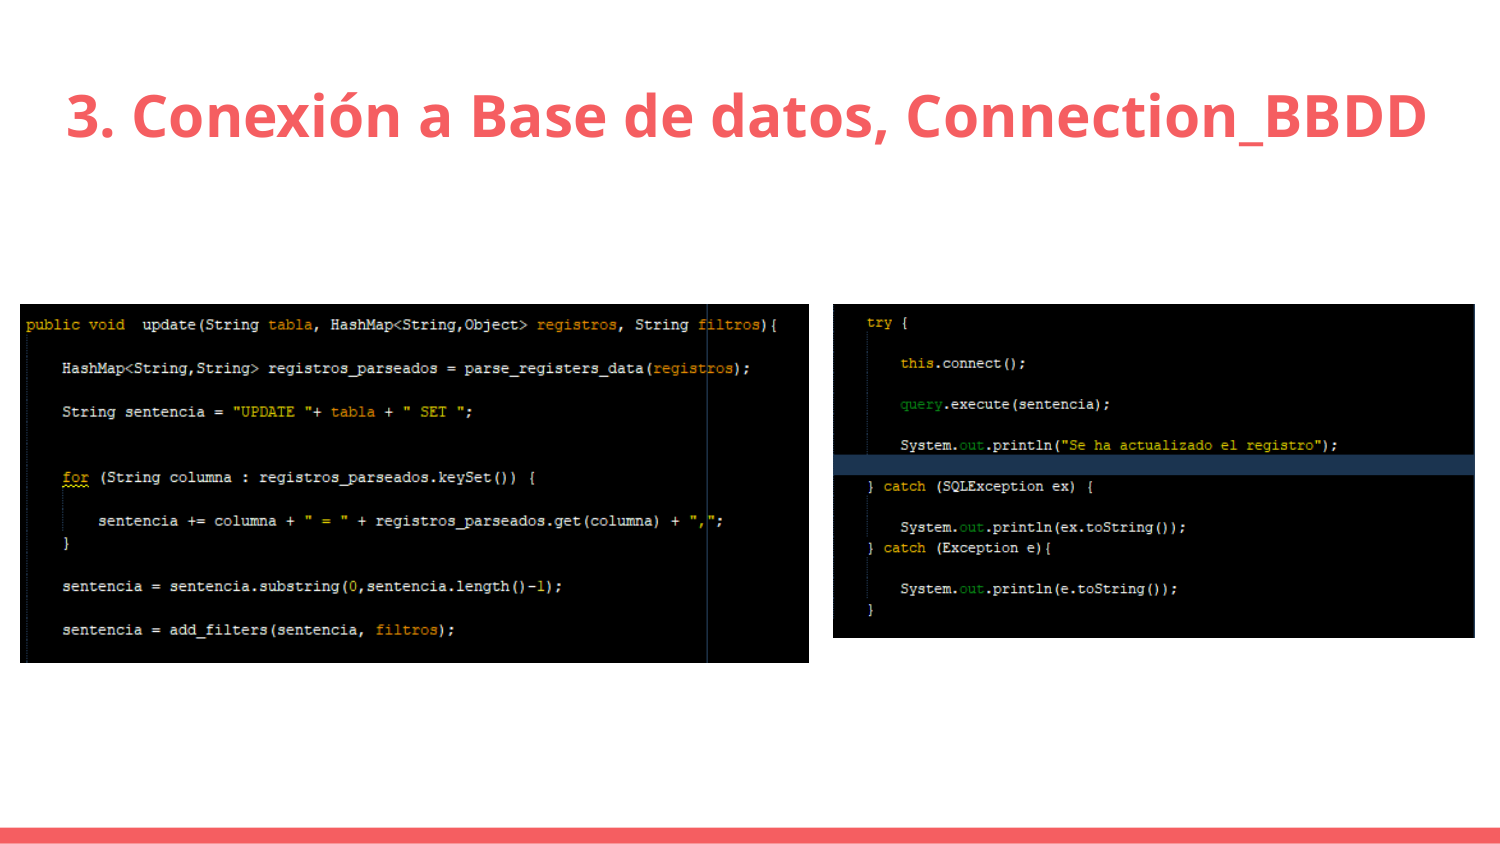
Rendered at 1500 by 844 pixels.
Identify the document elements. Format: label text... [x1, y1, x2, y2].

picture [20, 304, 809, 663]
title 3. Conexión a Base de datos, Connection_BBDD [51, 64, 1449, 167]
picture [833, 304, 1475, 638]
